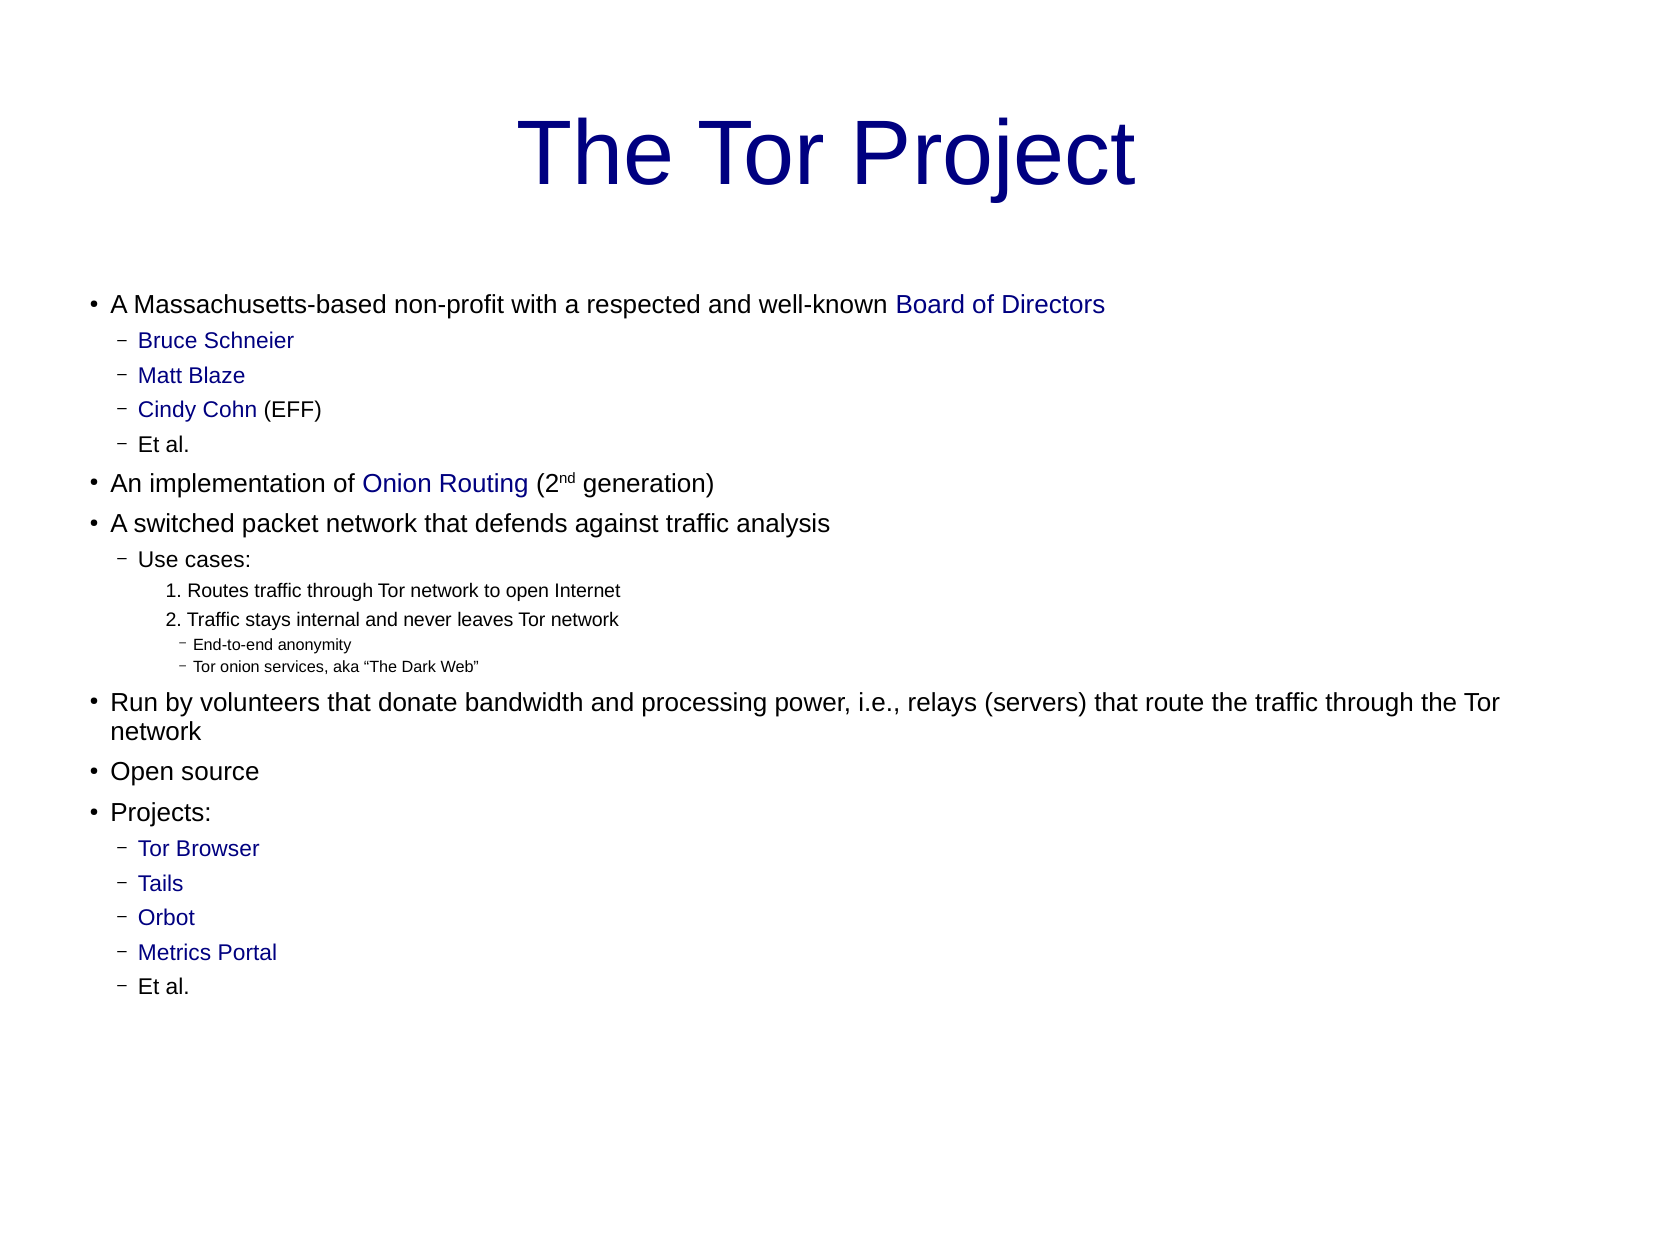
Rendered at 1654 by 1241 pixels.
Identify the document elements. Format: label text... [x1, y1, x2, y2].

list A Massachusetts-based non-profit with a respected and well-known Board of Directors Bruce Schneier Matt Blaze Cindy Cohn (EFF) Et al. An implementation of Onion Routing (2nd generation) A switched packet network that defends against traffic analysis Use cases: 1. Routes traffic through Tor network to open Internet 2. Traffic stays internal and never leaves Tor network End-to-end anonymity Tor onion services, aka “The Dark Web” Run by volunteers that donate bandwidth and processing power, i.e., relays (servers) that route the traffic through the Tor network Open source Projects: Tor Browser Tails Orbot Metrics Portal Et al. [82, 290, 1571, 1010]
title The Tor Project [82, 49, 1571, 257]
